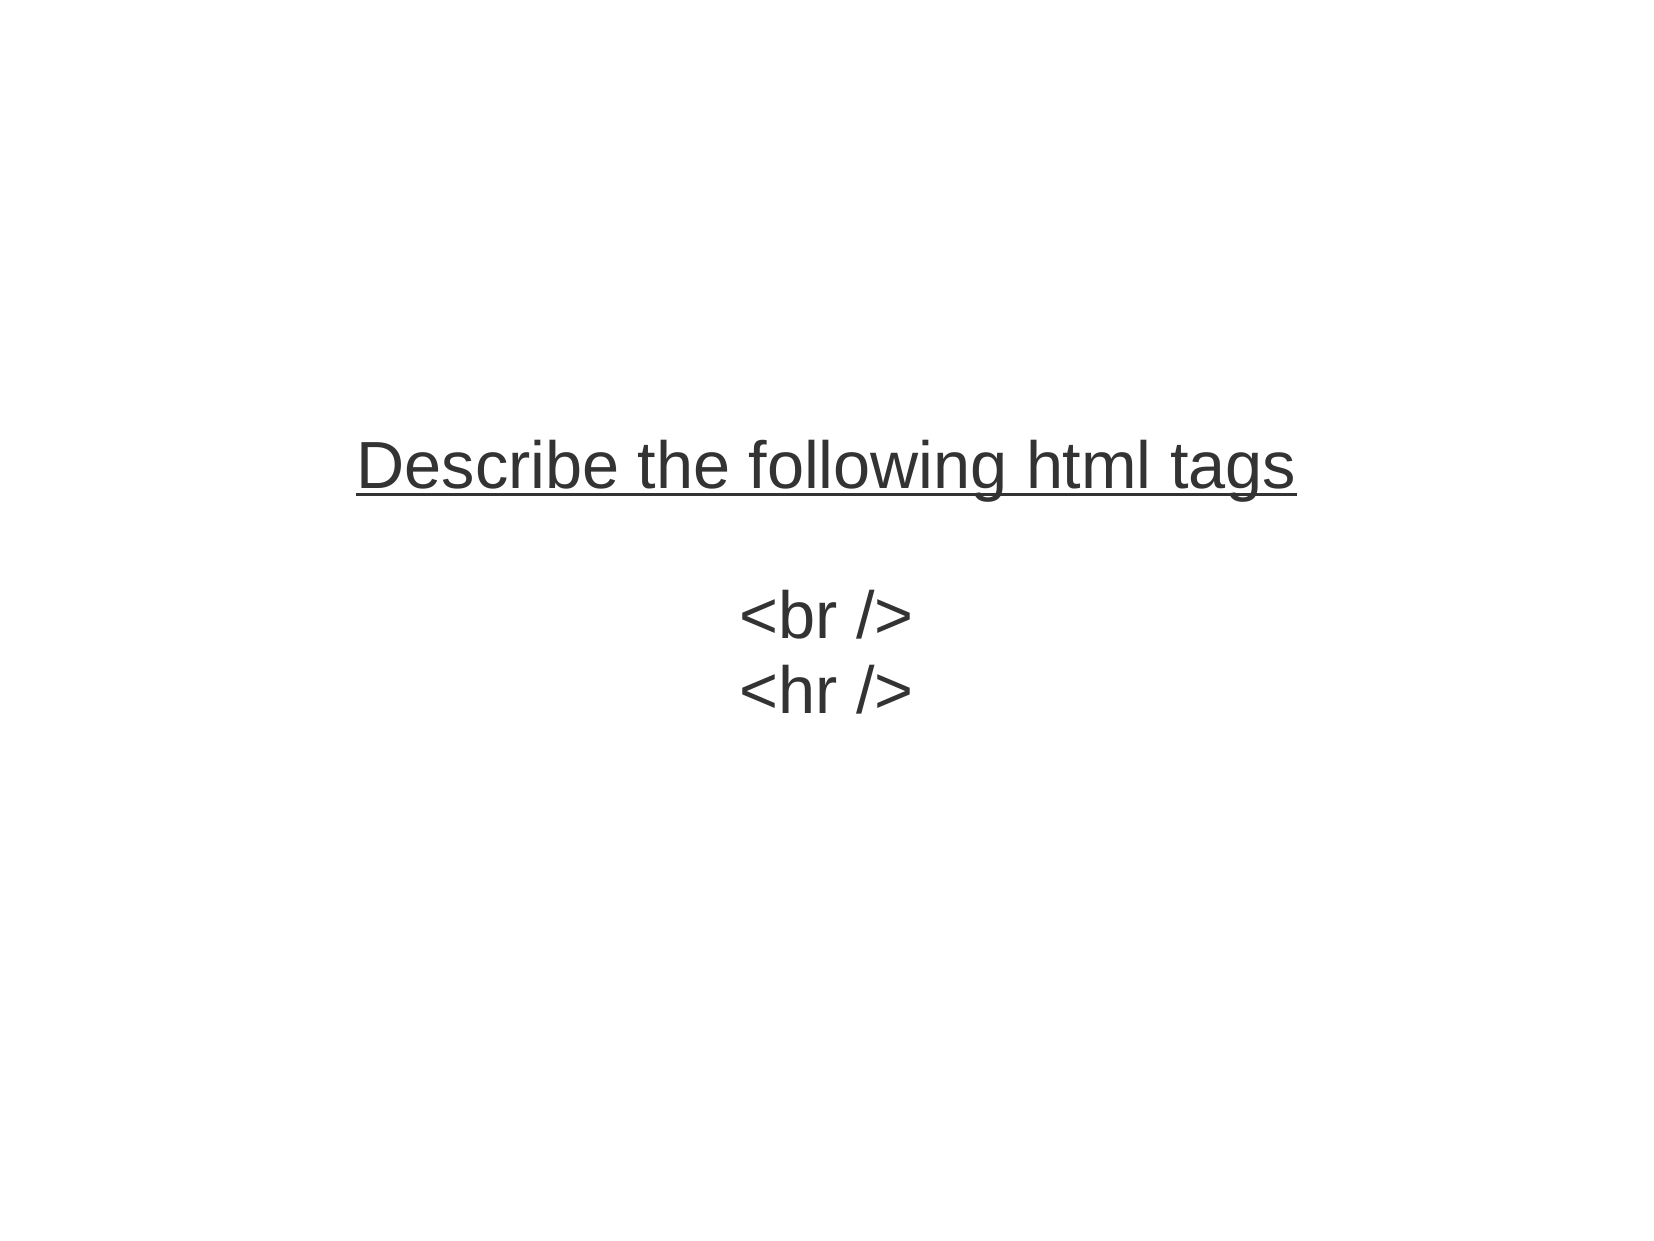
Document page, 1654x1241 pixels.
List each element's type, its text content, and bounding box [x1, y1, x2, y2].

subtitle Describe the following html tags <br /> <hr /> [82, 49, 1571, 1182]
